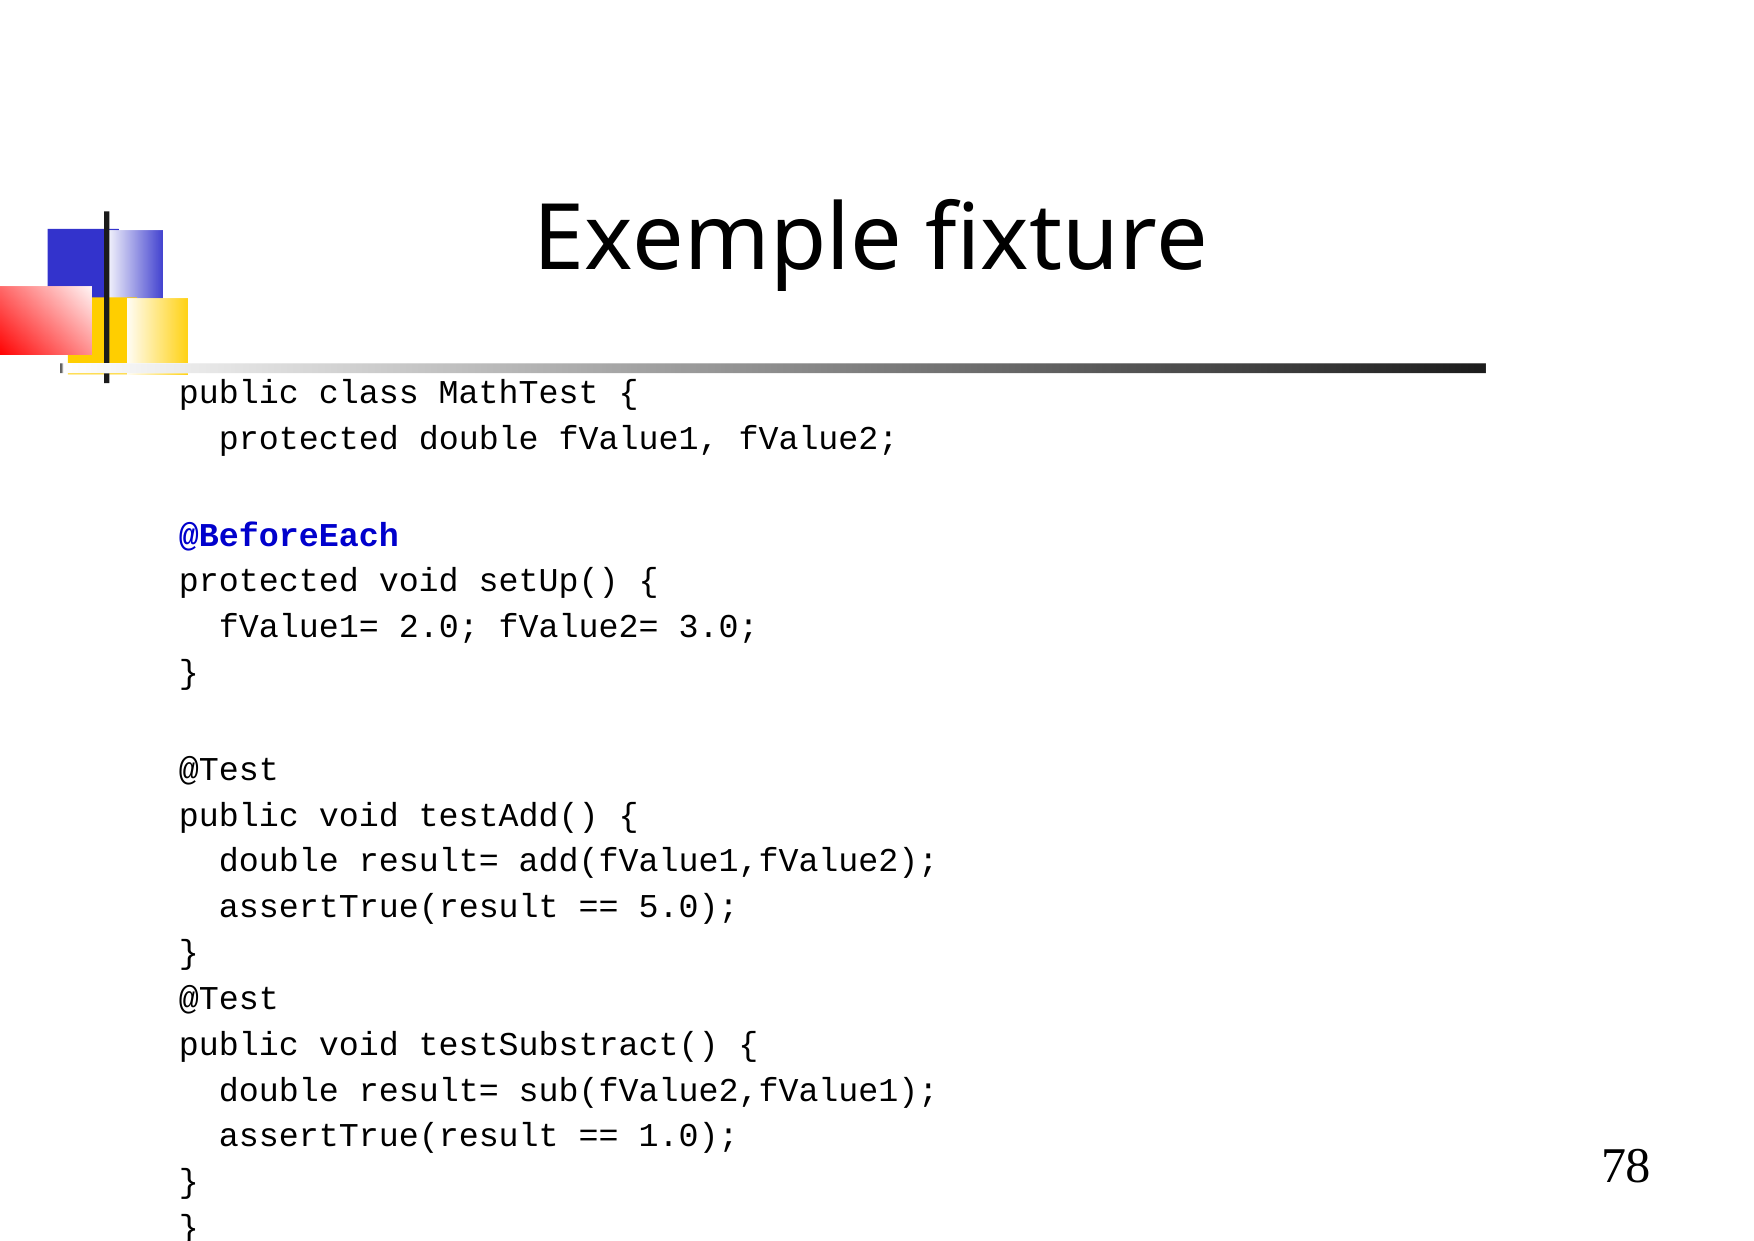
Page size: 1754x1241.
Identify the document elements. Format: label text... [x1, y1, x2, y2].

slide_number 78 [1569, 1135, 1660, 1241]
title Exemple fixture [179, 183, 1564, 393]
picture [0, 285, 92, 355]
list public class MathTest { protected double fValue1, fValue2; @BeforeEach protected void setUp() { fValue1= 2.0; fValue2= 3.0; } @Test public void testAdd() { double result= add(fValue1,fValue2); assertTrue(result == 5.0); } @Test public void testSubstract() { double result= sub(fValue2,fValue1); assertTrue(result == 1.0); } } [177, 365, 1563, 1241]
picture [60, 229, 179, 384]
